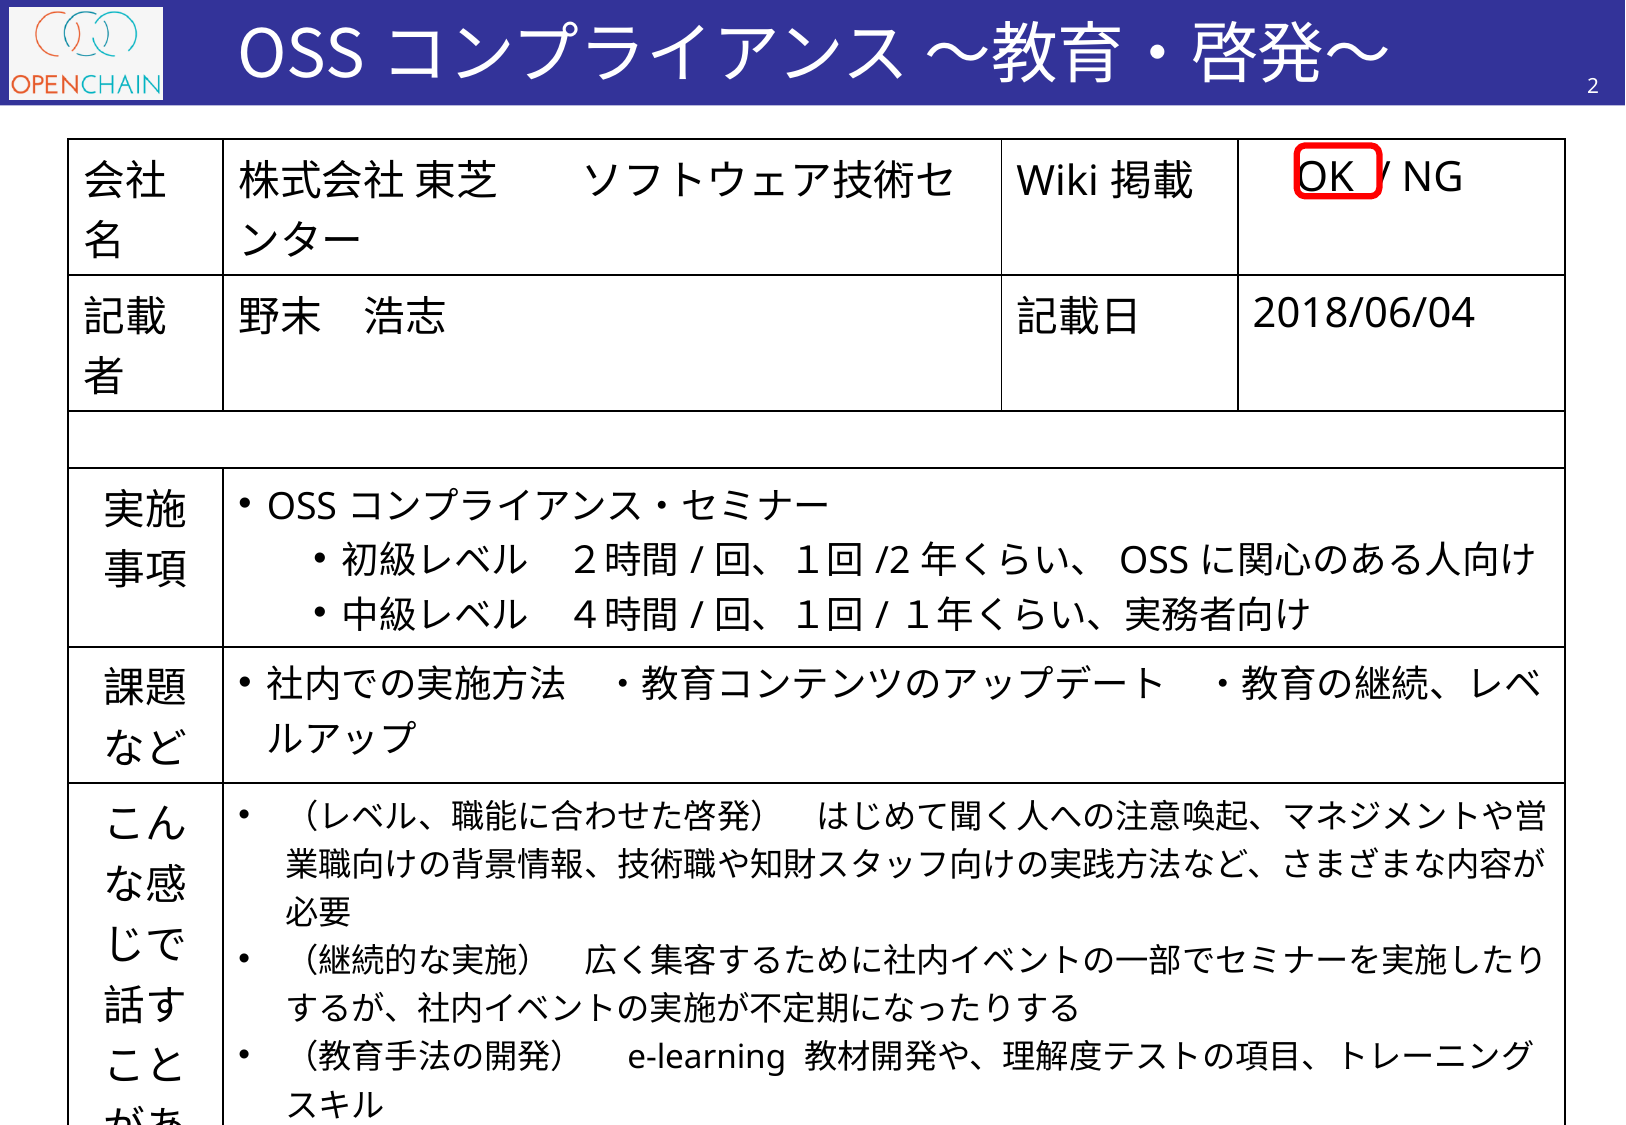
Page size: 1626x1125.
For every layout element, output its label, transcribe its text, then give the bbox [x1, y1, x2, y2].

table_cell 社内での実施方法 ・教育コンテンツのアップデート ・教育の継続、レベルアップ [224, 648, 1564, 782]
table_cell 野末 浩志 [224, 276, 1001, 410]
table_cell [69, 412, 1564, 467]
table_cell 課題 など [69, 648, 222, 782]
table_header 会社名 [69, 140, 222, 274]
table_cell 2018/06/04 [1239, 276, 1564, 410]
table_header OK / NG [1239, 140, 1564, 274]
table_header Wiki掲載 [1002, 140, 1237, 274]
picture [9, 7, 83, 100]
slide_number <number> [1522, 65, 1614, 105]
table_header 株式会社 東芝 ソフトウェア技術センター [224, 140, 1001, 274]
table_cell （レベル、職能に合わせた啓発） はじめて聞く人への注意喚起、マネジメントや営業職向けの背景情報、技術職や知財スタッフ向けの実践方法など、さまざまな内容が必要 （継続的な実施） 広く集客するために社内イベントの一部でセミナーを実施したりするが、社内イベントの実施が不定期になったりする （教育手法の開発） e-learning 教材開発や、理解度テストの項目、トレーニングスキル （コンテンツのアップデート） 継続して実施するには、事例などは新しい内容に更新するべき。 （自己啓発、後継者育成） ある程度知識を身に付けられたメンバは、社内コミュニティ等で自発的な知識獲得ができるようにしたい。また、トレーニングができる後継者育成も必要。 [224, 784, 1564, 1125]
table_cell OSSコンプライアンス・セミナー 初級レベル ２時間/回、１回/2年くらい、OSSに関心のある人向け 中級レベル ４時間/回、１回/１年くらい、実務者向け [224, 469, 1564, 646]
table_cell 記載者 [69, 276, 222, 410]
title OSSコンプライアンス ～教育・啓発～ [83, 0, 1546, 102]
table_cell こんな感じで話すことがあります [69, 784, 222, 1125]
table_cell 実施 事項 [69, 469, 222, 646]
table_cell 記載日 [1002, 276, 1237, 410]
